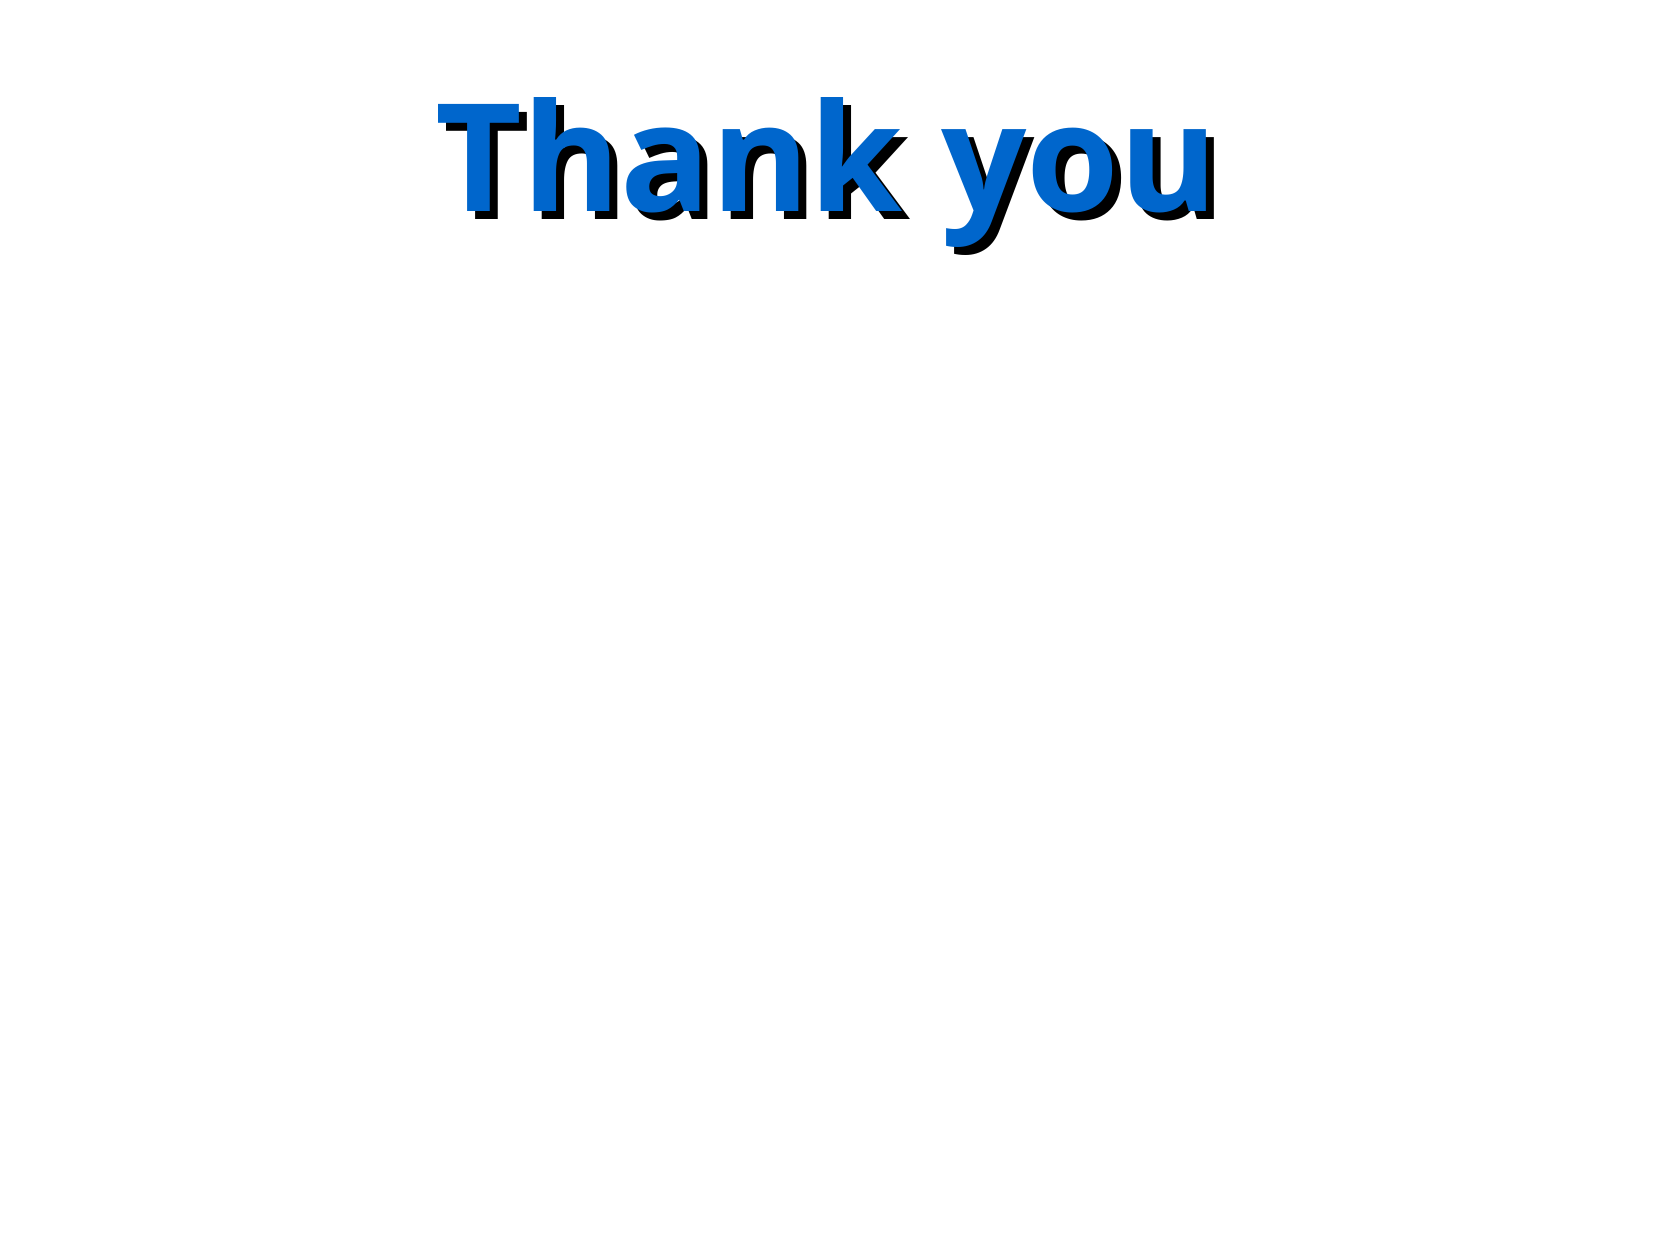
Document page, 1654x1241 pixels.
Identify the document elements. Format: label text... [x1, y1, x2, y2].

title Thank you [82, 49, 1571, 257]
